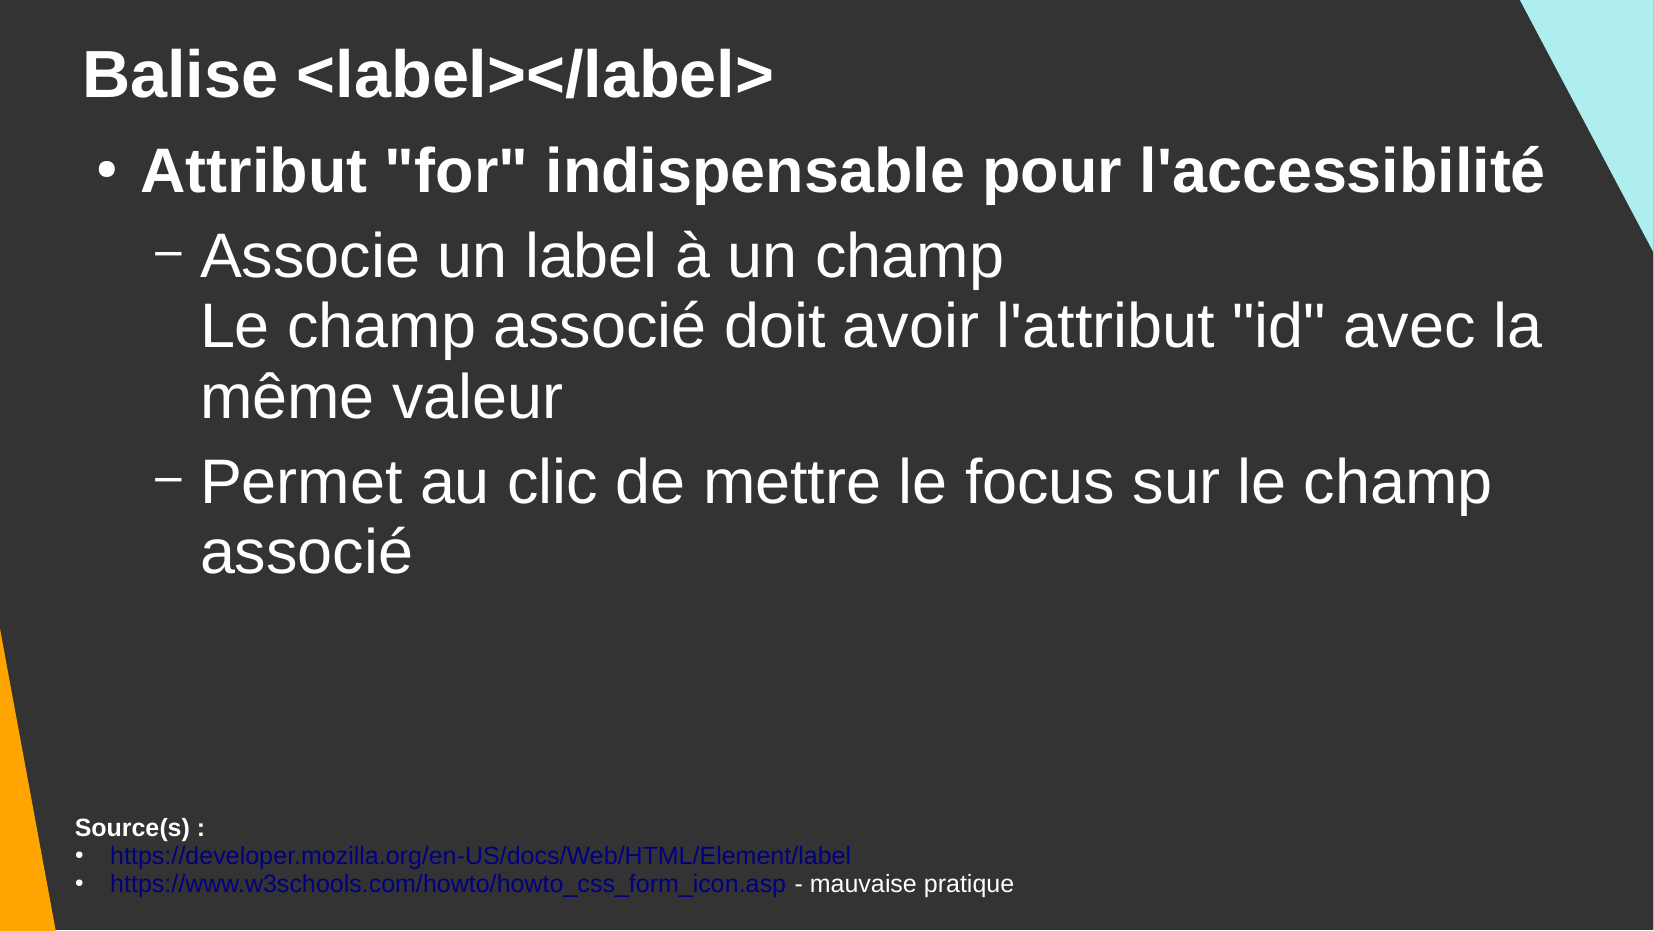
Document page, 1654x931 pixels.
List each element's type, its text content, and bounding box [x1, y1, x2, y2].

text_box Source(s) : https://developer.mozilla.org/en-US/docs/Web/HTML/Element/label https://www.w3schools.com/howto/howto_css_form_icon.asp - mauvaise pratique [60, 806, 1546, 931]
text_box [0, 628, 56, 931]
title Balise <label></label> [82, 37, 1571, 114]
list Attribut "for" indispensable pour l'accessibilité Associe un label à un champ Le champ associé doit avoir l'attribut "id" avec la même valeur Permet au clic de mettre le focus sur le champ associé [80, 135, 1605, 591]
text_box [1519, 0, 1654, 254]
